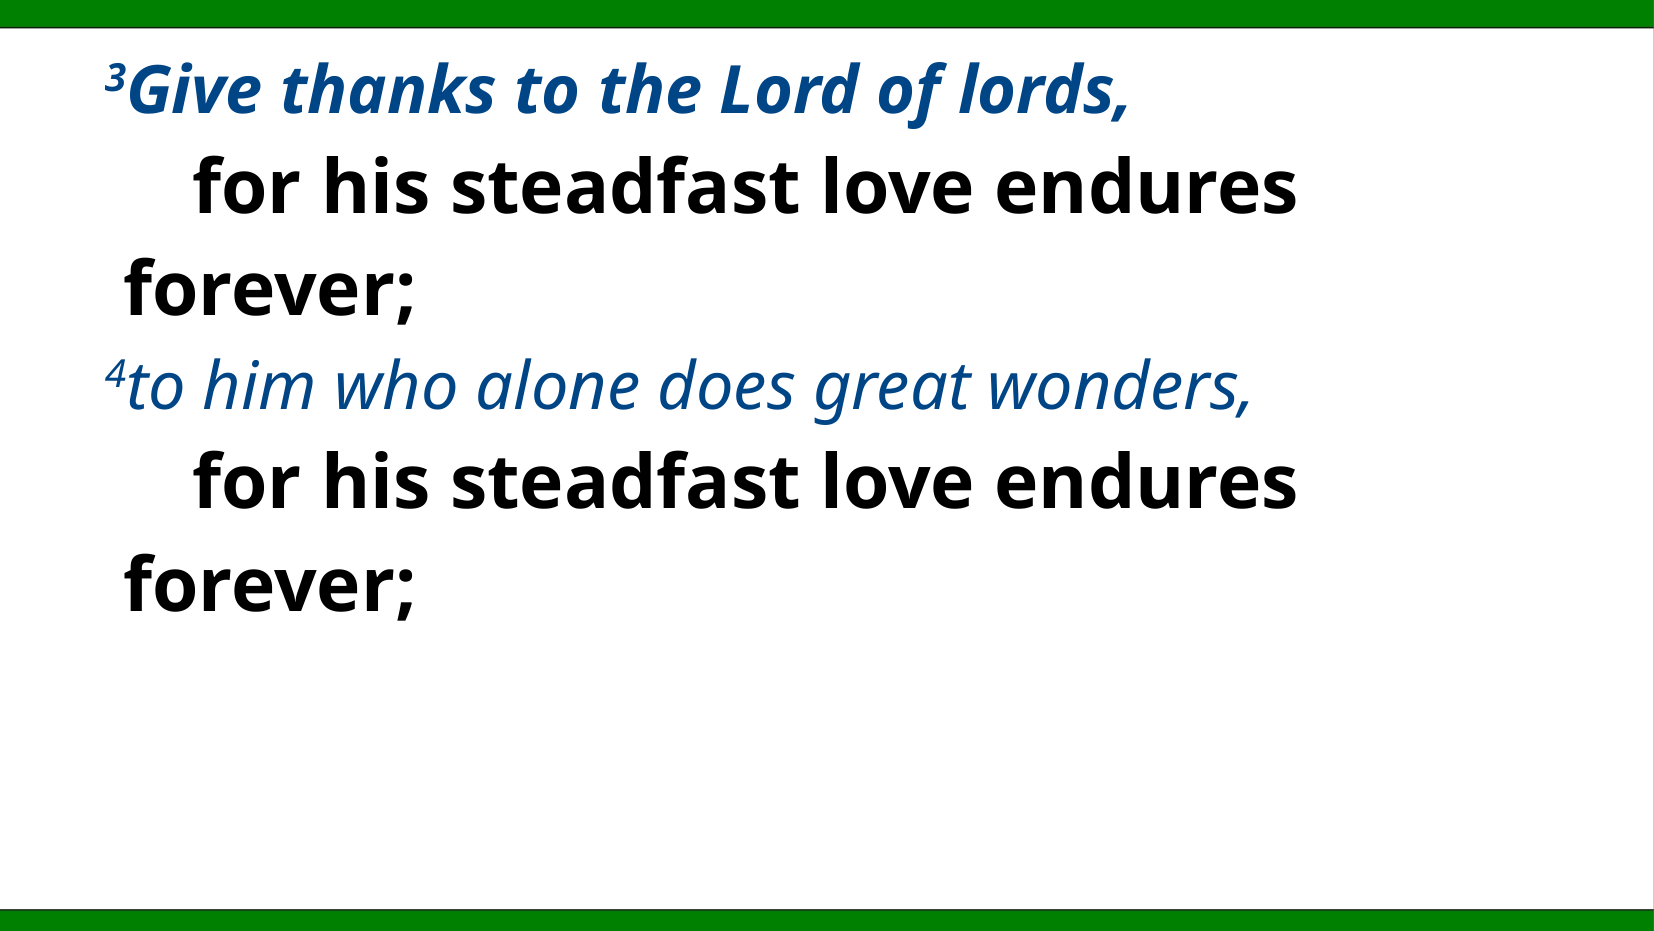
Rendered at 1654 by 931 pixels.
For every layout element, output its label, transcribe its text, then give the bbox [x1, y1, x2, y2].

text_box 3Give thanks to the Lord of lords, for his steadfast love endures forever; 4to him who alone does great wonders, for his steadfast love endures forever; [90, 35, 1561, 428]
picture [0, 0, 1654, 931]
